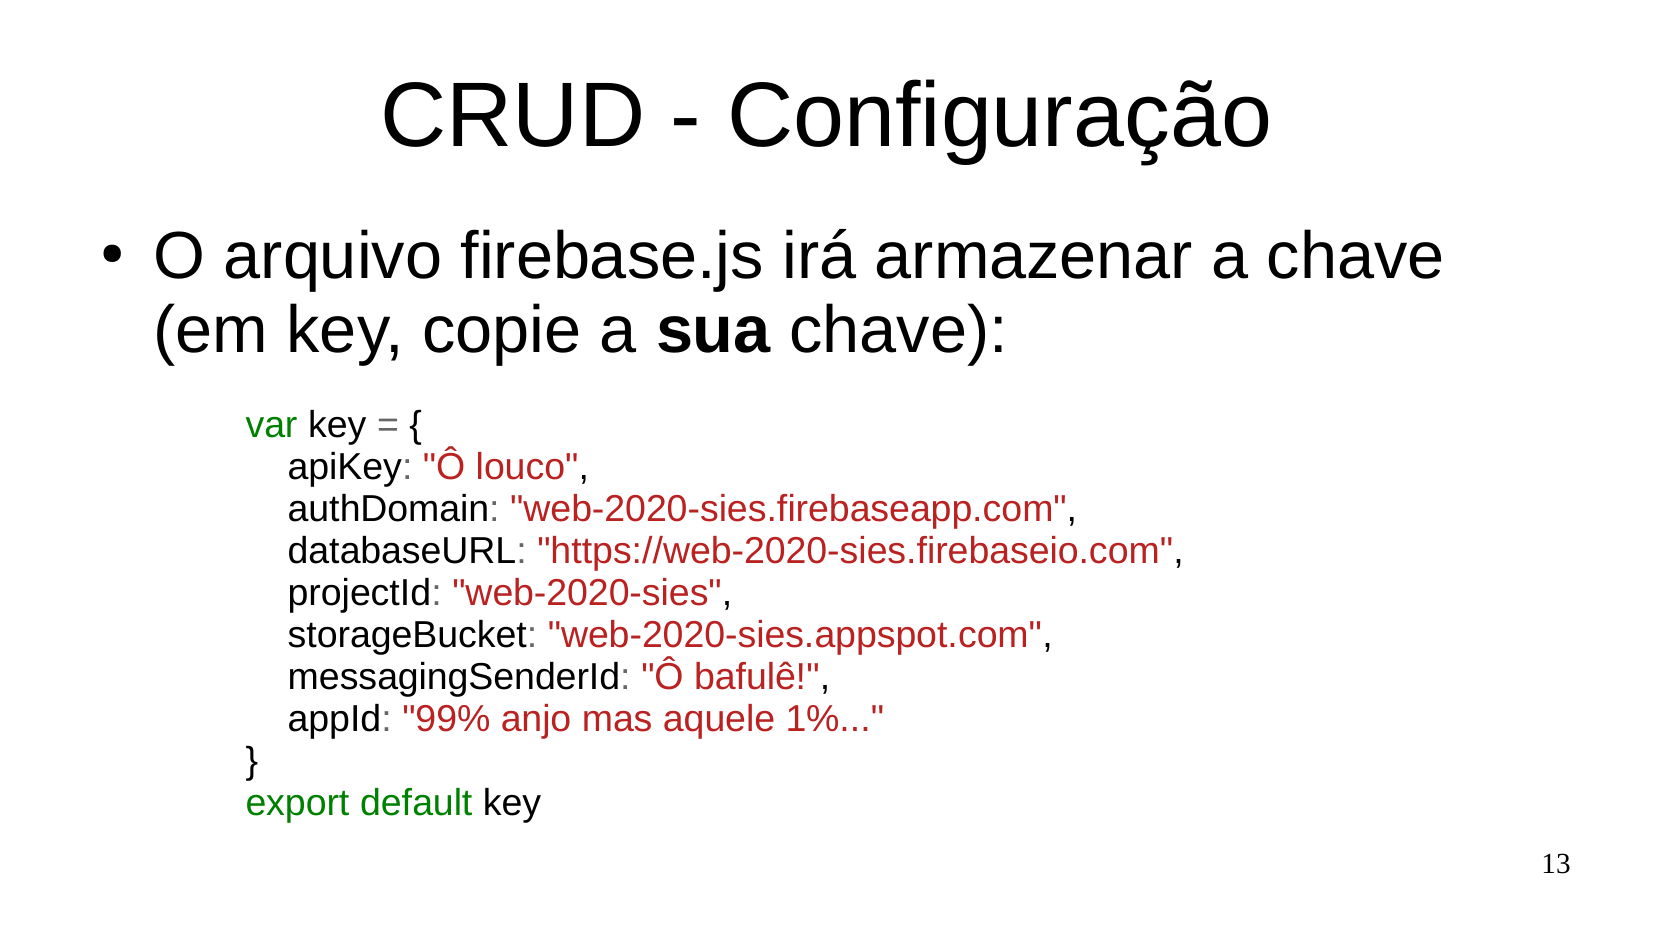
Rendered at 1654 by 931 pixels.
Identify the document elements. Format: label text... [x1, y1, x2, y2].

text_box var key = { apiKey: "Ô louco", authDomain: "web-2020-sies.firebaseapp.com", databaseURL: "https://web-2020-sies.firebaseio.com", projectId: "web-2020-sies", storageBucket: "web-2020-sies.appspot.com", messagingSenderId: "Ô bafulê!", appId: "99% anjo mas aquele 1%..." } export default key [230, 396, 1414, 832]
title CRUD - Configuração [82, 37, 1571, 193]
list O arquivo firebase.js irá armazenar a chave (em key, copie a sua chave): [82, 217, 1571, 758]
